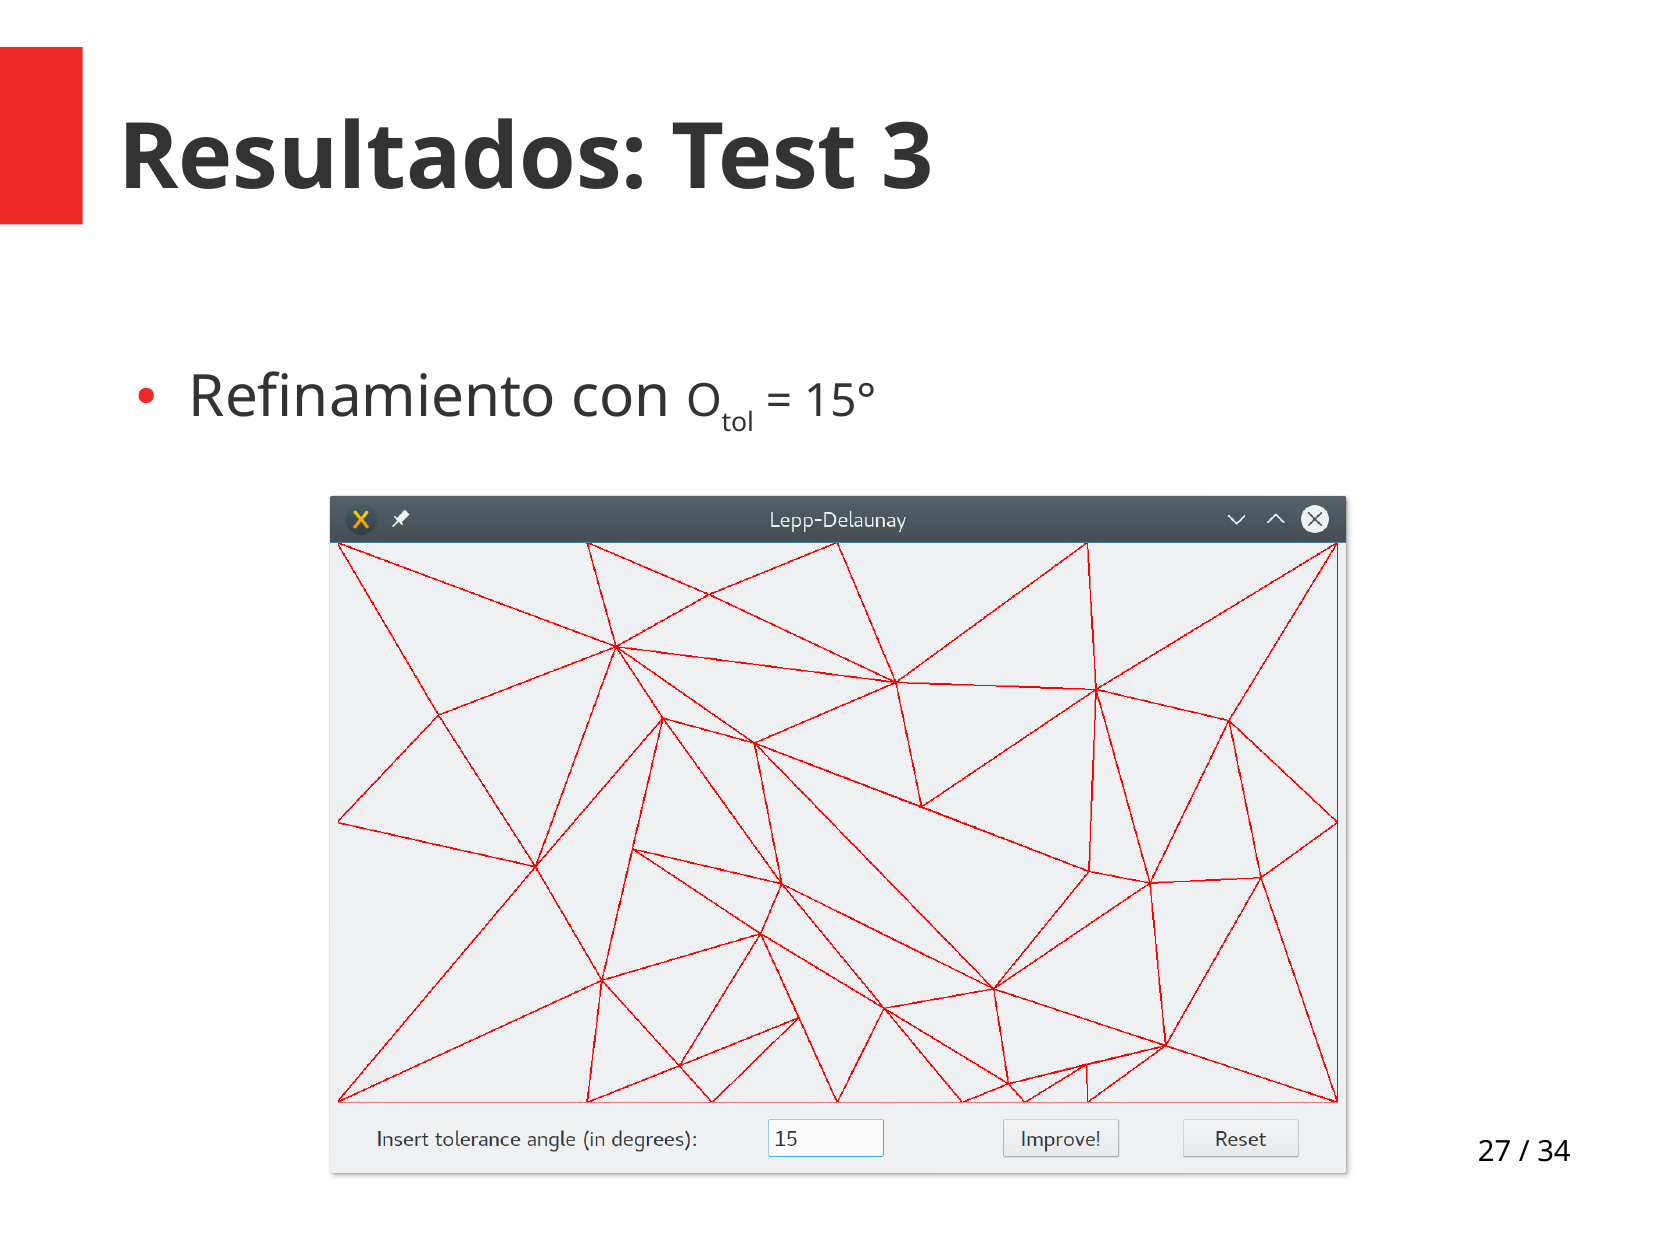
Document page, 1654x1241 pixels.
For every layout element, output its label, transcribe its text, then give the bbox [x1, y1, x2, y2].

picture [324, 490, 1356, 1183]
list Refinamiento con Otol = 15° [118, 354, 1536, 1074]
title Resultados: Test 3 [118, 49, 1571, 257]
